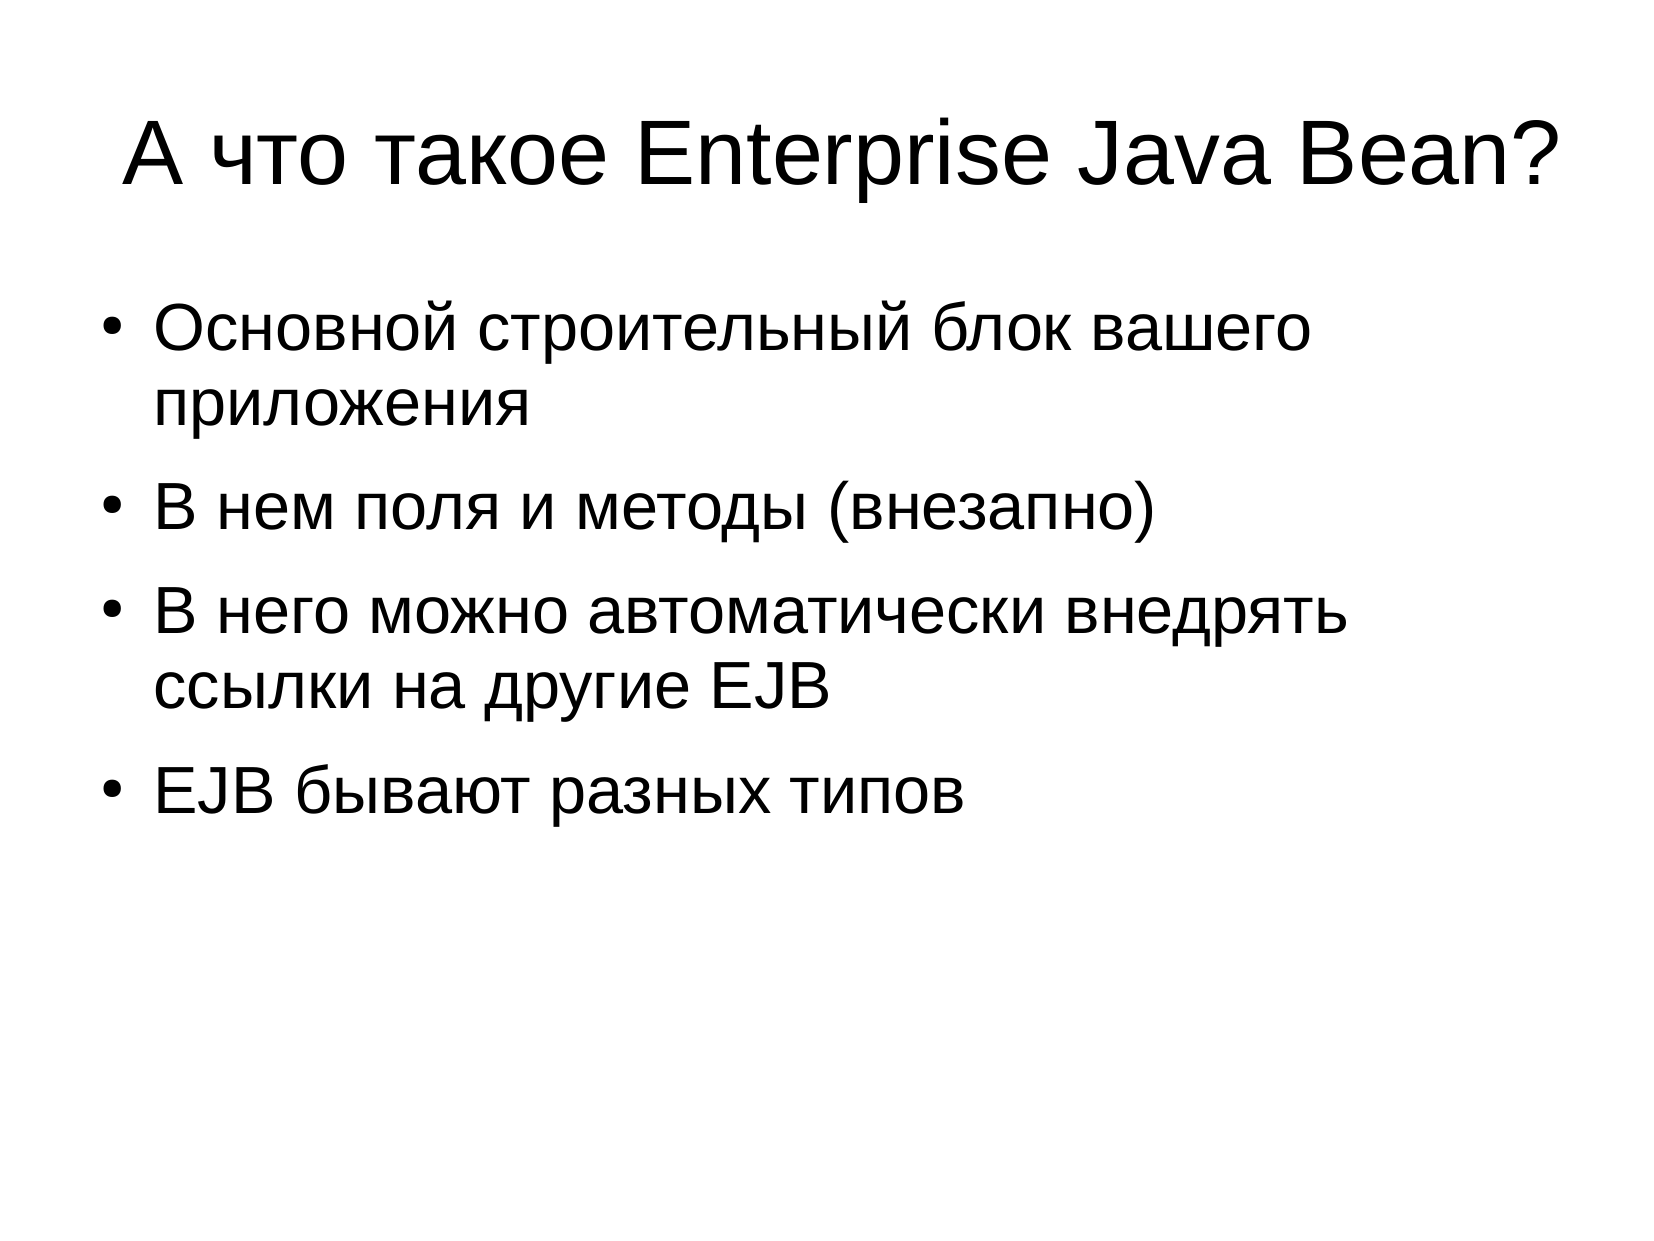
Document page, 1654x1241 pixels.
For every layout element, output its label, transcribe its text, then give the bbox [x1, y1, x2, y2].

list Основной строительный блок вашего приложения В нем поля и методы (внезапно) В него можно автоматически внедрять ссылки на другие EJB EJB бывают разных типов [82, 290, 1571, 1010]
title А что такое Enterprise Java Bean? [82, 49, 1571, 257]
